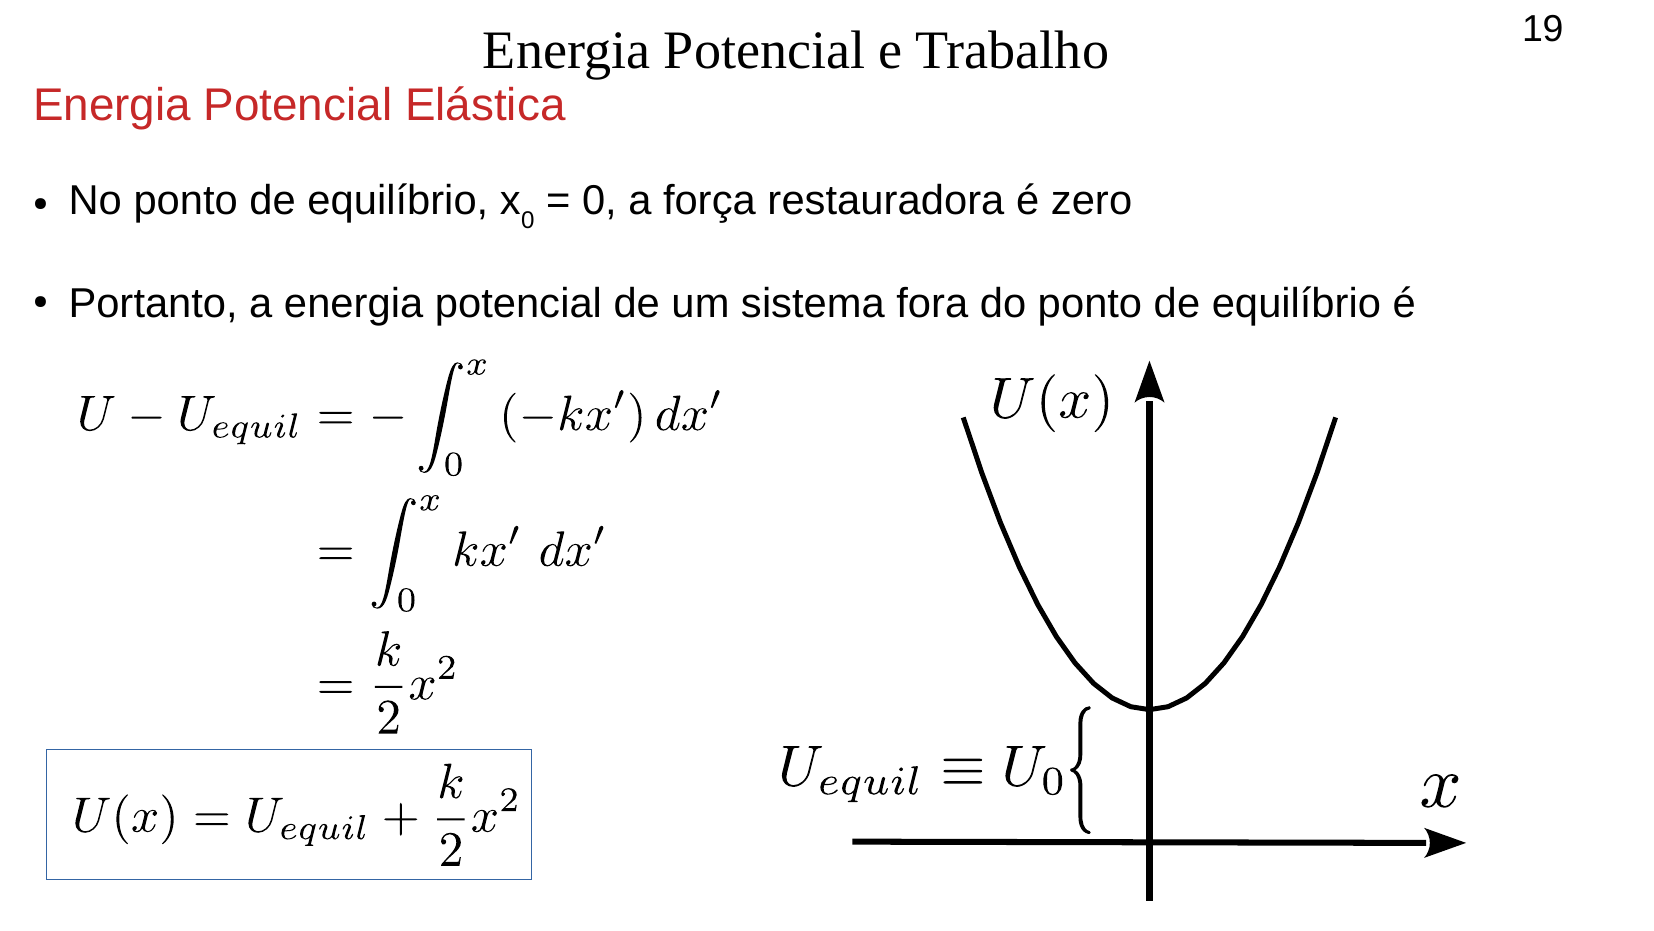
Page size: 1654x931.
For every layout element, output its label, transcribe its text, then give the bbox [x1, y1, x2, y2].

picture [70, 761, 519, 868]
text_box Energia Potencial Elástica No ponto de equilíbrio, x0 = 0, a força restauradora é zero Portanto, a energia potencial de um sistema fora do ponto de equilíbrio é [18, 71, 1625, 404]
picture [775, 374, 1146, 839]
picture [1419, 774, 1459, 808]
text_box <number> [1507, 0, 1654, 71]
picture [1153, 414, 1339, 714]
picture [76, 359, 720, 734]
text_box Energia Potencial e Trabalho [468, 0, 1186, 88]
